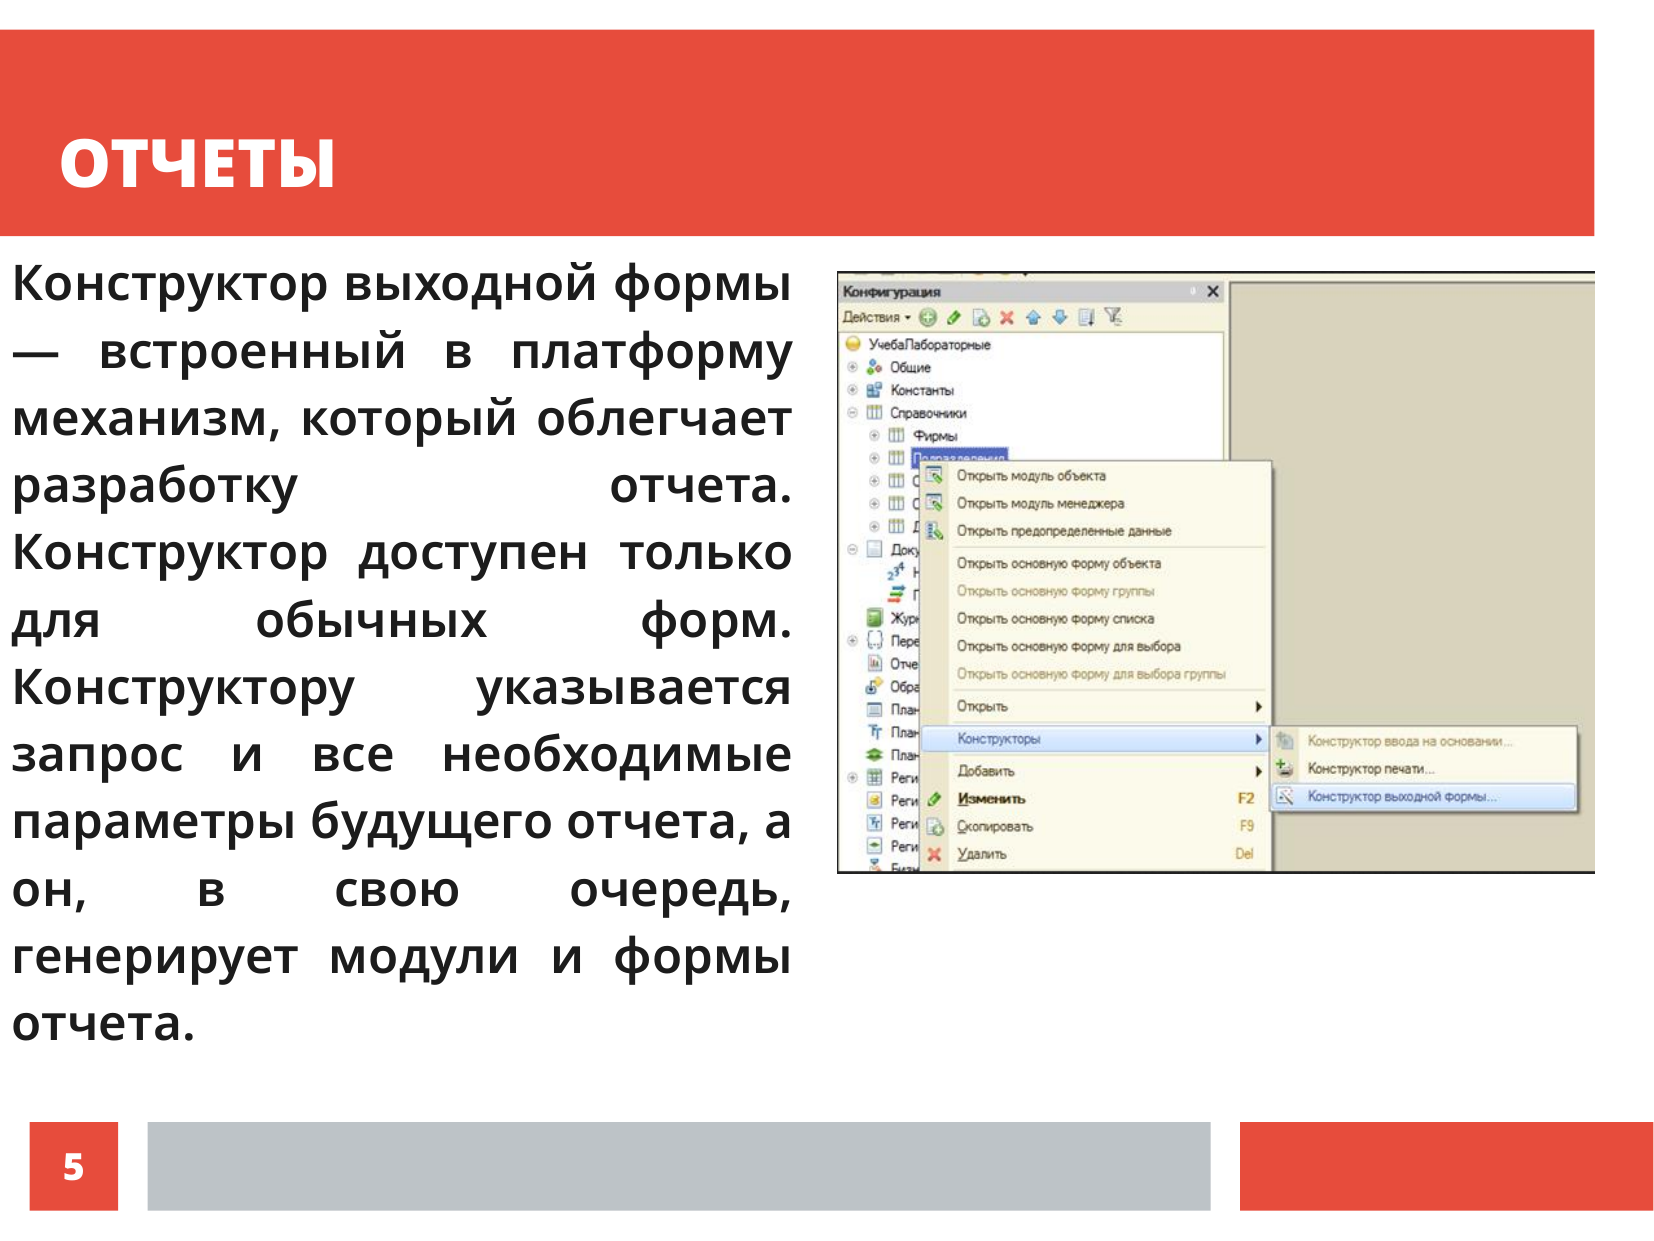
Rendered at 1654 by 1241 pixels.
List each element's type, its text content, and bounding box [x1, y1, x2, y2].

title ОТЧЕТЫ [59, 59, 1595, 207]
list Конструктор выходной формы — встроенный в платформу механизм, который облегчает разработку отчета. Конструктор доступен только для обычных форм. Конструктору указывается запрос и все необходимые параметры будущего отчета, а он, в свою очередь, генерирует модули и формы отчета. [11, 248, 794, 1111]
picture [837, 271, 1595, 875]
